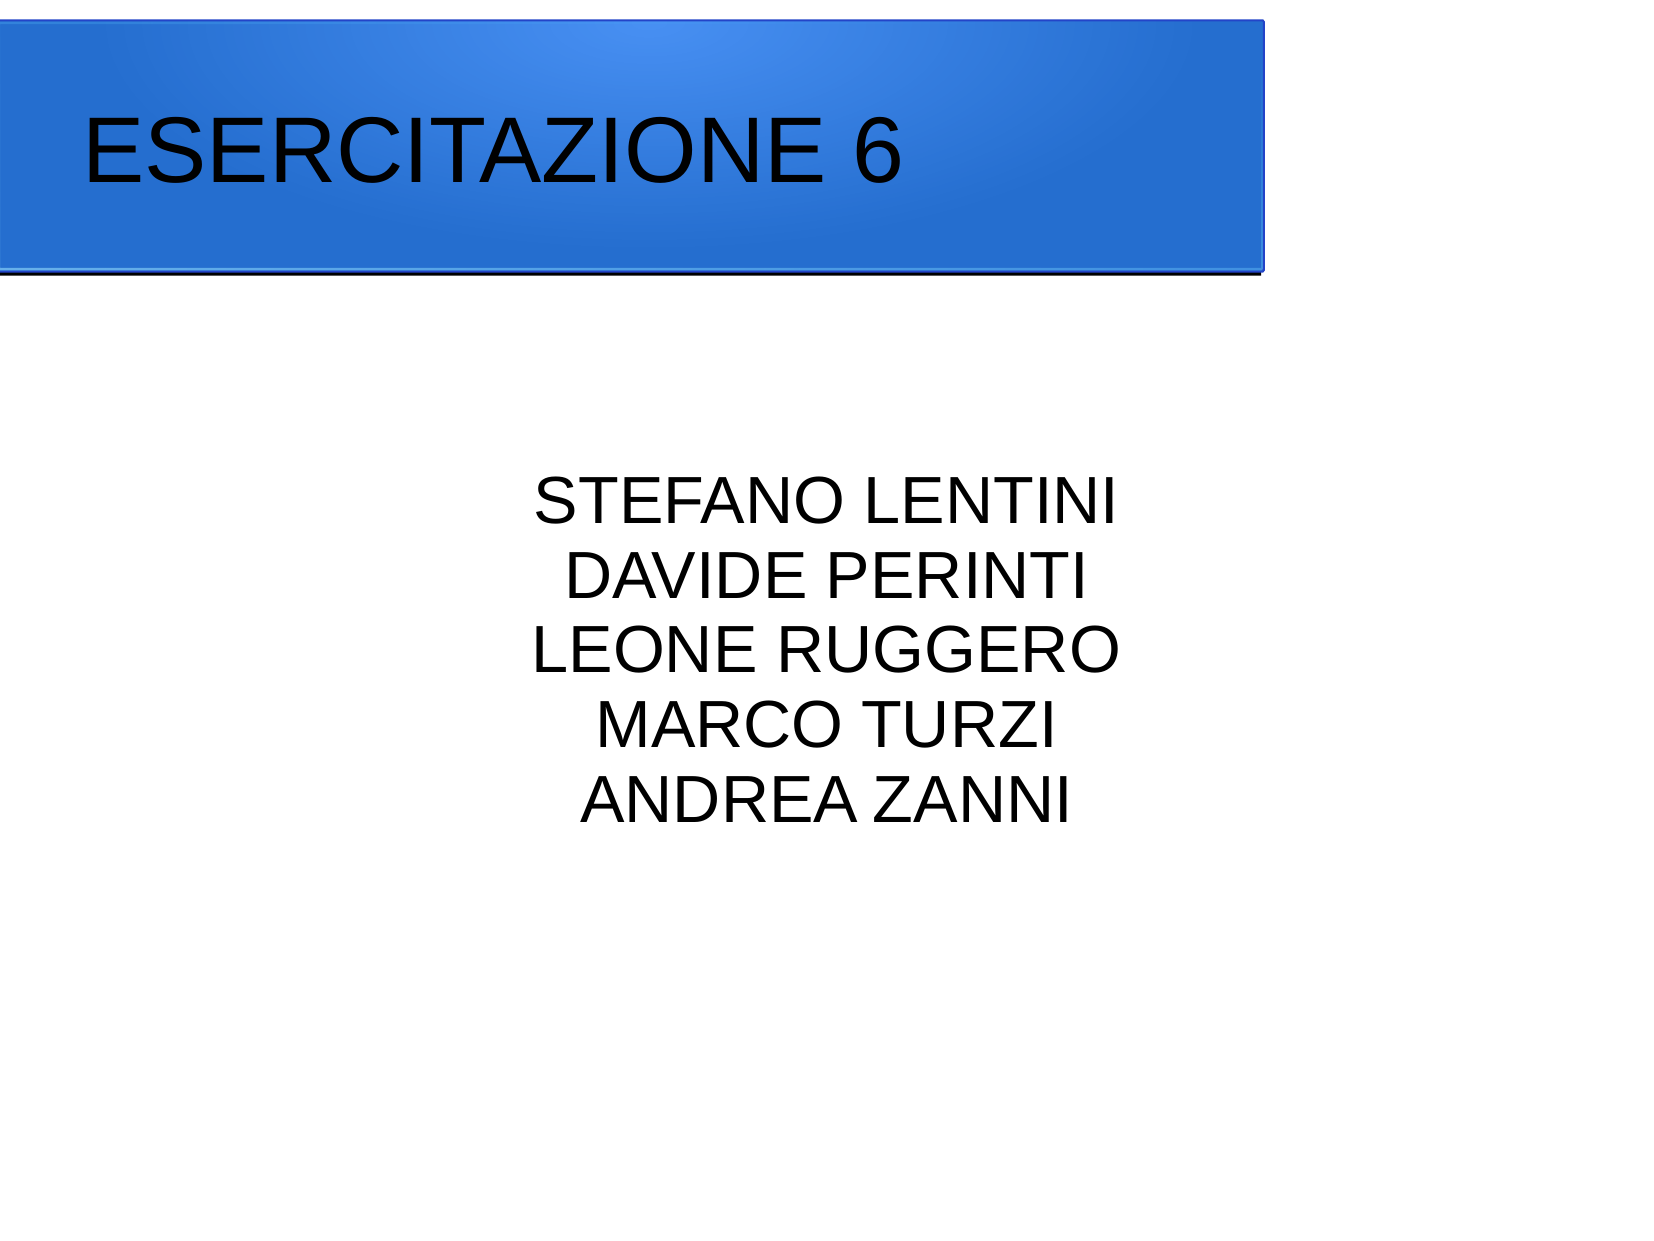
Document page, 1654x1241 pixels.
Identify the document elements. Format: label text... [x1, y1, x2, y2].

subtitle STEFANO LENTINI DAVIDE PERINTI LEONE RUGGERO MARCO TURZI ANDREA ZANNI [82, 290, 1571, 1010]
title ESERCITAZIONE 6 [82, 47, 1235, 252]
